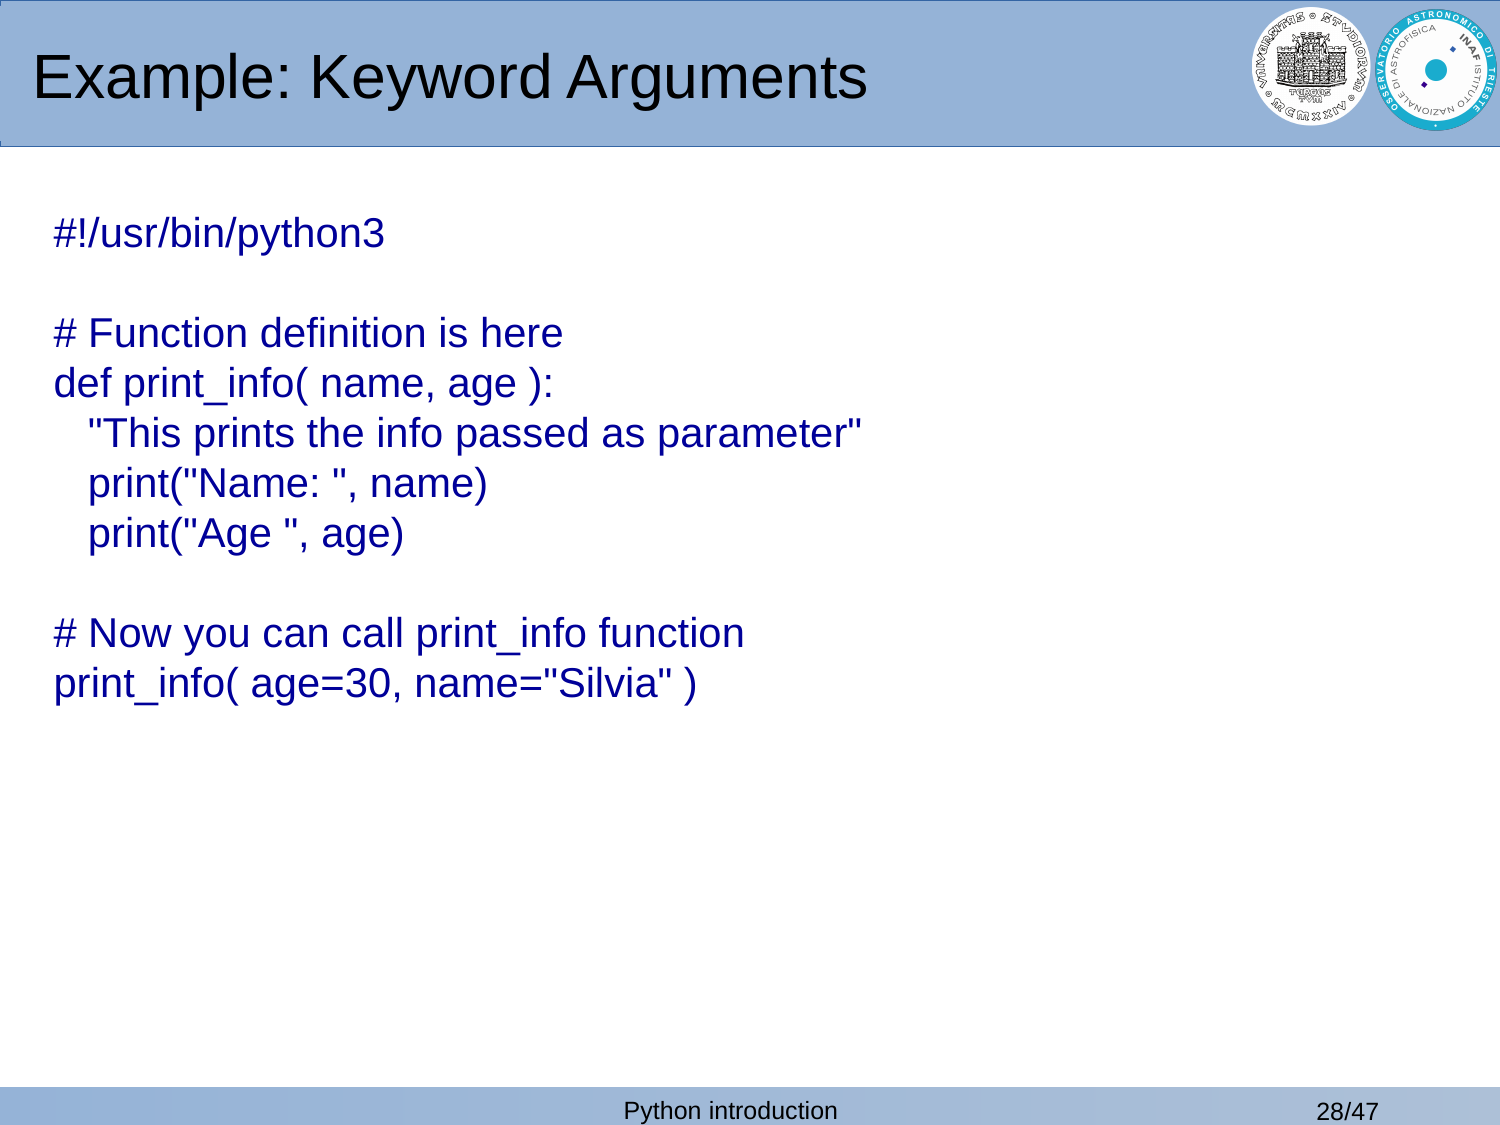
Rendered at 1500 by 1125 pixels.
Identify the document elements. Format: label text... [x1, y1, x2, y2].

text_box Example: Keyword Arguments [0, 5, 1243, 141]
picture [1252, 0, 1500, 156]
list #!/usr/bin/python3 # Function definition is here def print_info( name, age ): "This prints the info passed as parameter" print("Name: ", name) print("Age ", age) # Now you can call print_info function print_info( age=30, name="Silvia" ) [38, 198, 1500, 1075]
